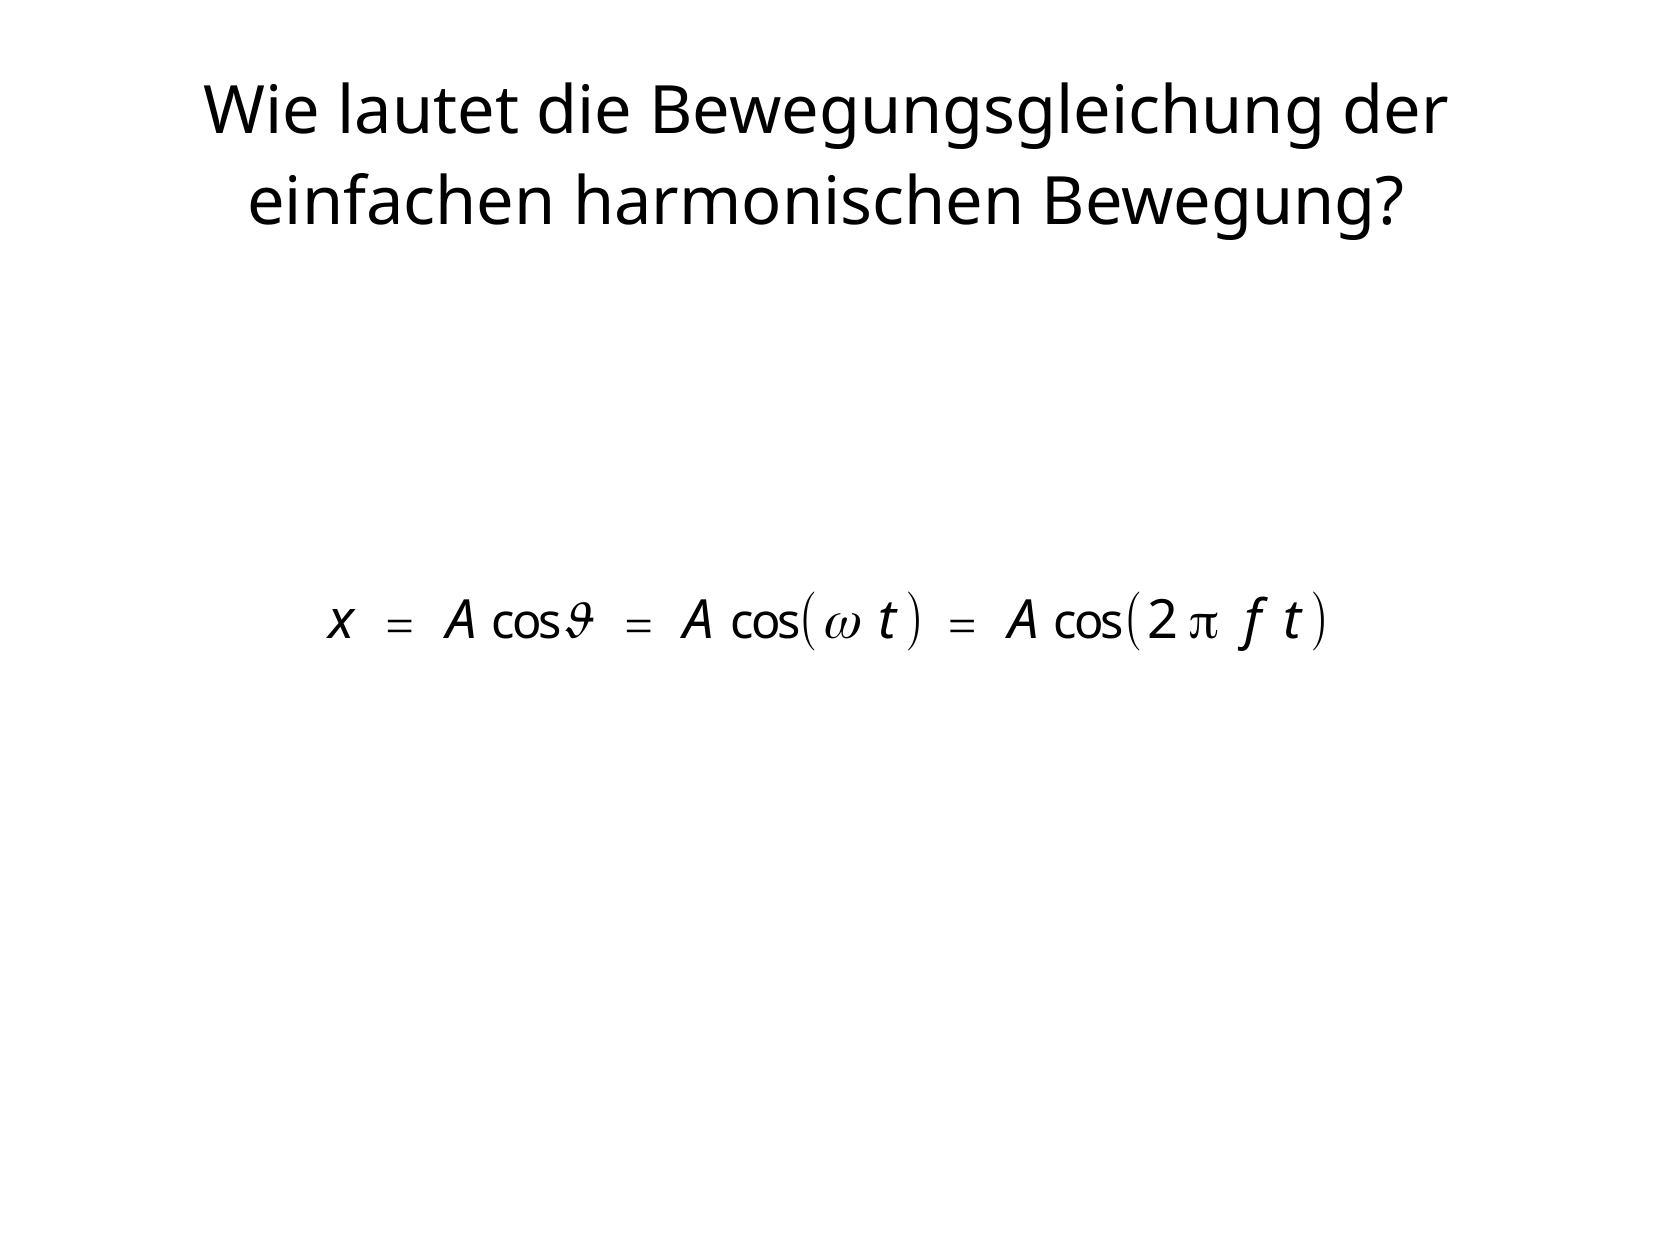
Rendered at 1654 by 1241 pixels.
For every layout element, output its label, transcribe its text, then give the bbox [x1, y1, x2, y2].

title Wie lautet die Bewegungsgleichung der einfachen harmonischen Bewegung? [82, 49, 1571, 257]
chart [319, 586, 1334, 654]
